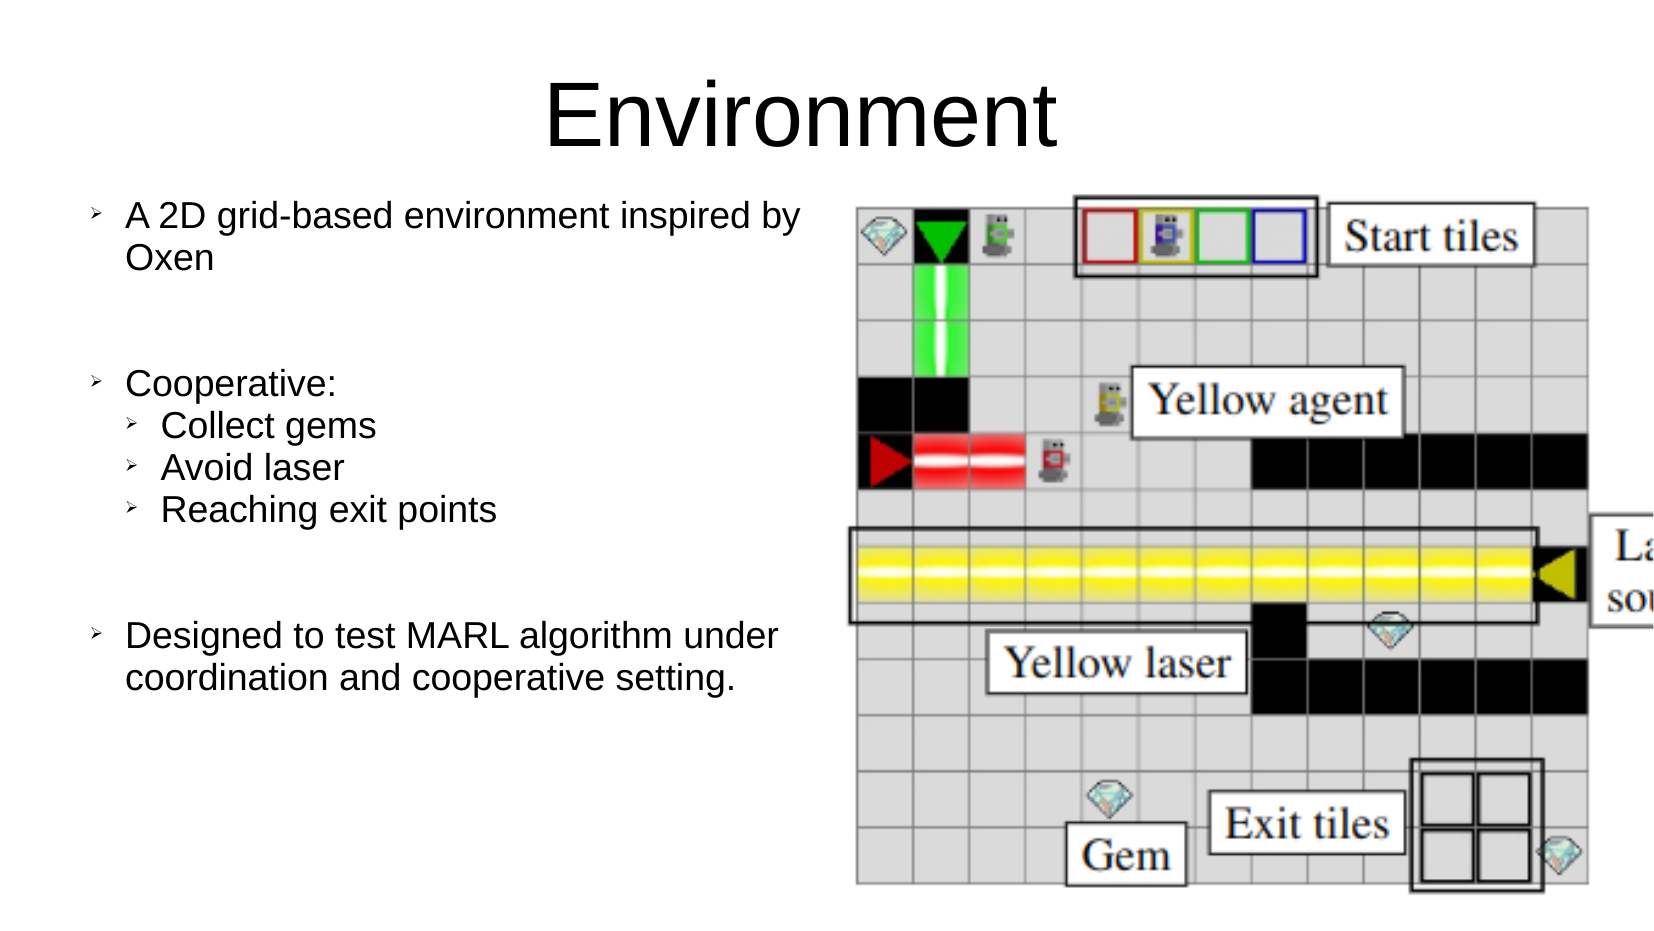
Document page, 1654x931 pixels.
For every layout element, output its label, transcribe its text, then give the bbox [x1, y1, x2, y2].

picture [825, 176, 1654, 901]
text_box A 2D grid-based environment inspired by Oxen Cooperative: Collect gems Avoid laser Reaching exit points Designed to test MARL algorithm under coordination and cooperative setting. [75, 187, 826, 901]
title Environment [82, 37, 1571, 187]
